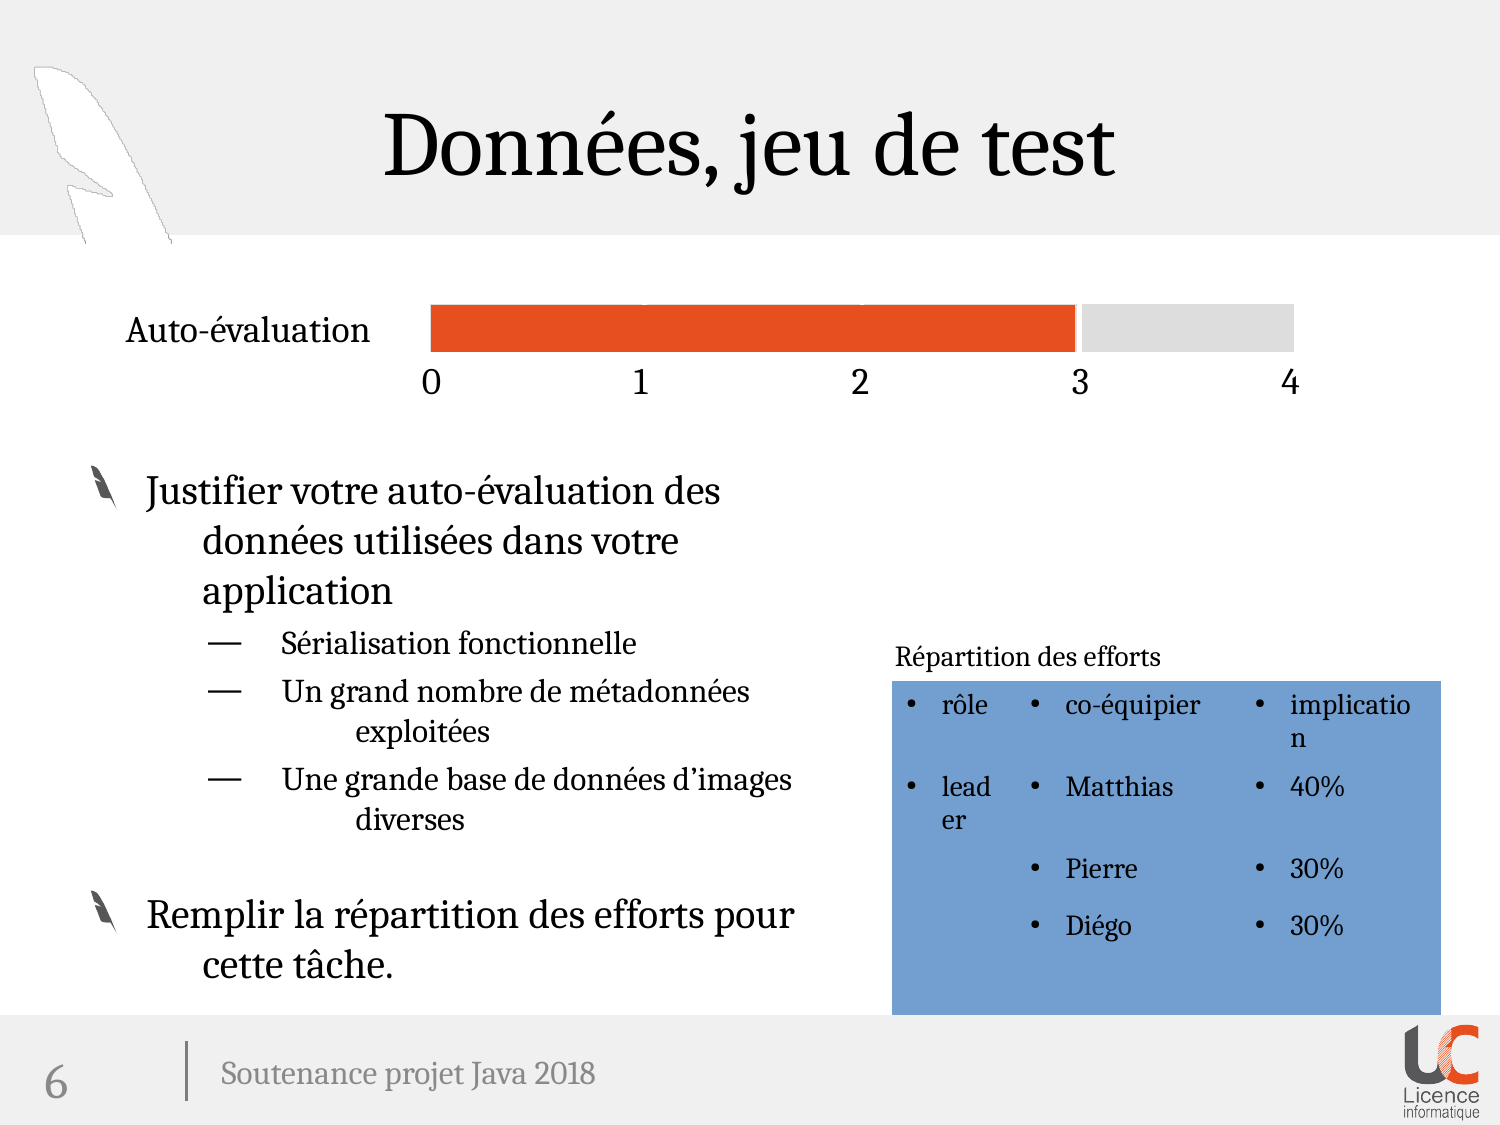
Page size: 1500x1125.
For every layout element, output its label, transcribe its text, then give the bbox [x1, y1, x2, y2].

table_cell 30% [1240, 844, 1441, 901]
table_cell [892, 901, 1016, 958]
table_header rôle [892, 681, 1016, 763]
table_cell Diégo [1016, 901, 1240, 958]
table_cell [892, 958, 1016, 1015]
table_cell Matthias [1016, 763, 1240, 844]
table_cell [1240, 958, 1441, 1015]
table_cell [892, 844, 1016, 901]
table_cell [1016, 958, 1240, 1015]
text_box [431, 305, 1075, 352]
table_cell 30% [1240, 901, 1441, 958]
text_box Répartition des efforts [879, 630, 1193, 681]
picture [1398, 1020, 1484, 1122]
table_cell Pierre [1016, 844, 1240, 901]
list Justifier votre auto-évaluation des données utilisées dans votre application Sérialisation fonctionnelle Un grand nombre de métadonnées exploitées Une grande base de données d’images diverses Remplir la répartition des efforts pour cette tâche. [75, 444, 869, 1005]
table_cell 40% [1240, 763, 1441, 844]
text_box <numéro> [29, 1041, 160, 1102]
picture [29, 63, 187, 244]
title Données, jeu de test [75, 45, 1426, 233]
table_header co-équipier [1016, 681, 1240, 763]
table_header implication [1240, 681, 1441, 763]
table_cell leader [892, 763, 1016, 844]
text_box Soutenance projet Java 2018 [206, 1041, 939, 1102]
